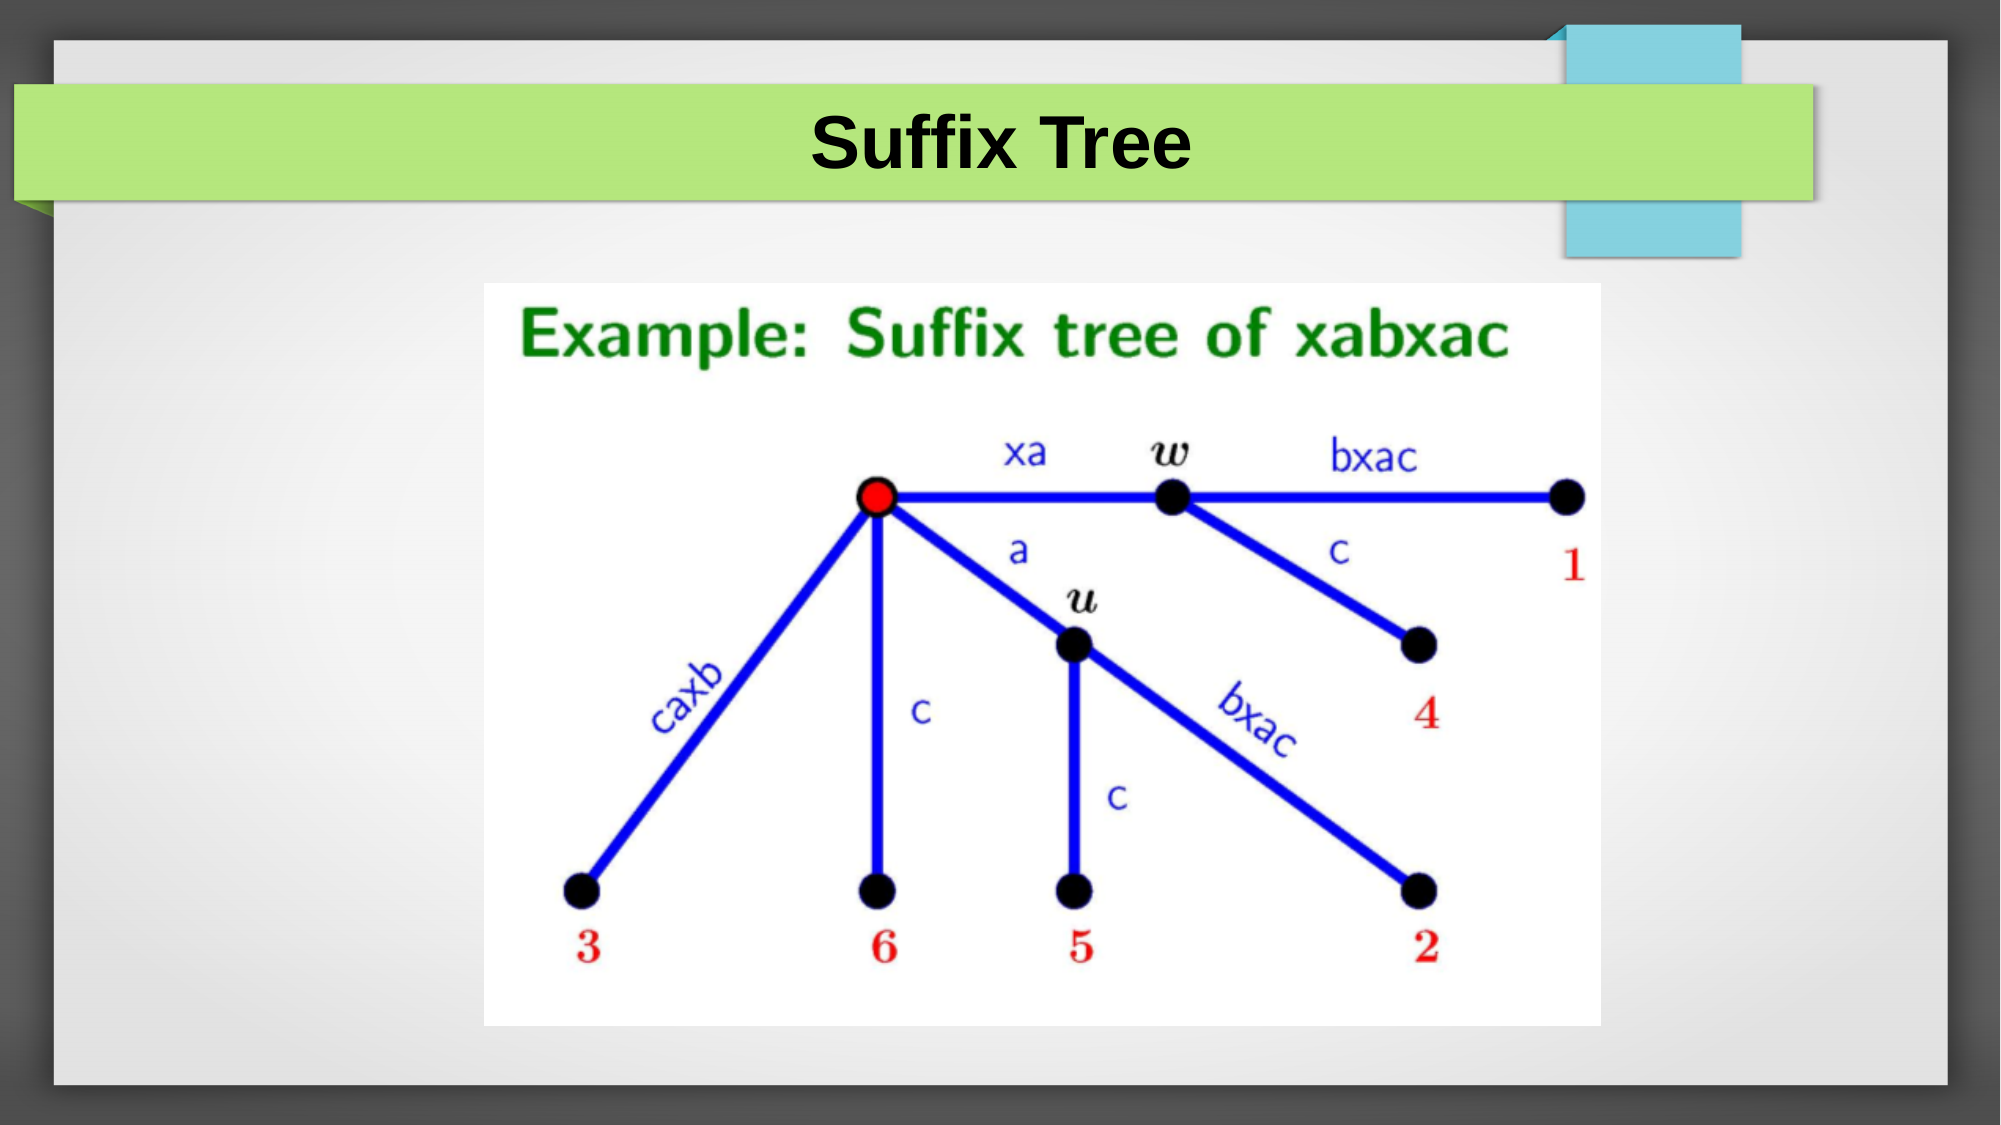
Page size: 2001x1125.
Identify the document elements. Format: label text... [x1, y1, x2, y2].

picture [0, 0, 2001, 1125]
title Suffix Tree [327, 45, 1678, 233]
